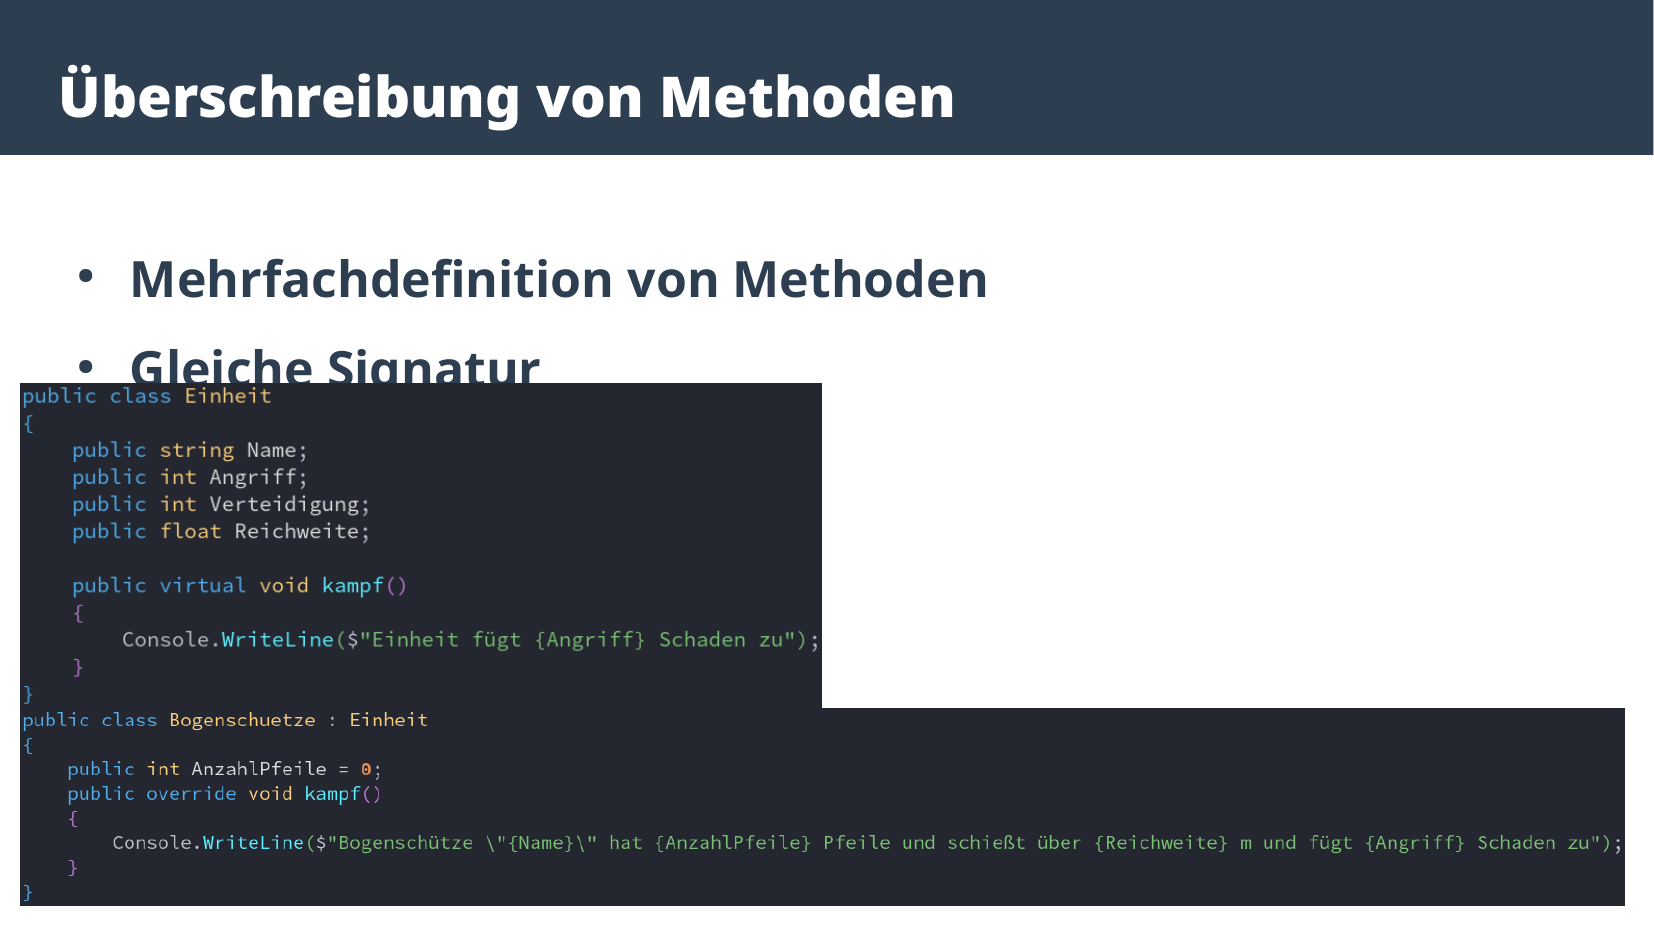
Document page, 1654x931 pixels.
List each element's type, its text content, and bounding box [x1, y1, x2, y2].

list Mehrfachdefinition von Methoden Gleiche Signatur [59, 243, 1595, 708]
title Überschreibung von Methoden [59, 37, 1595, 155]
picture [20, 383, 1625, 906]
